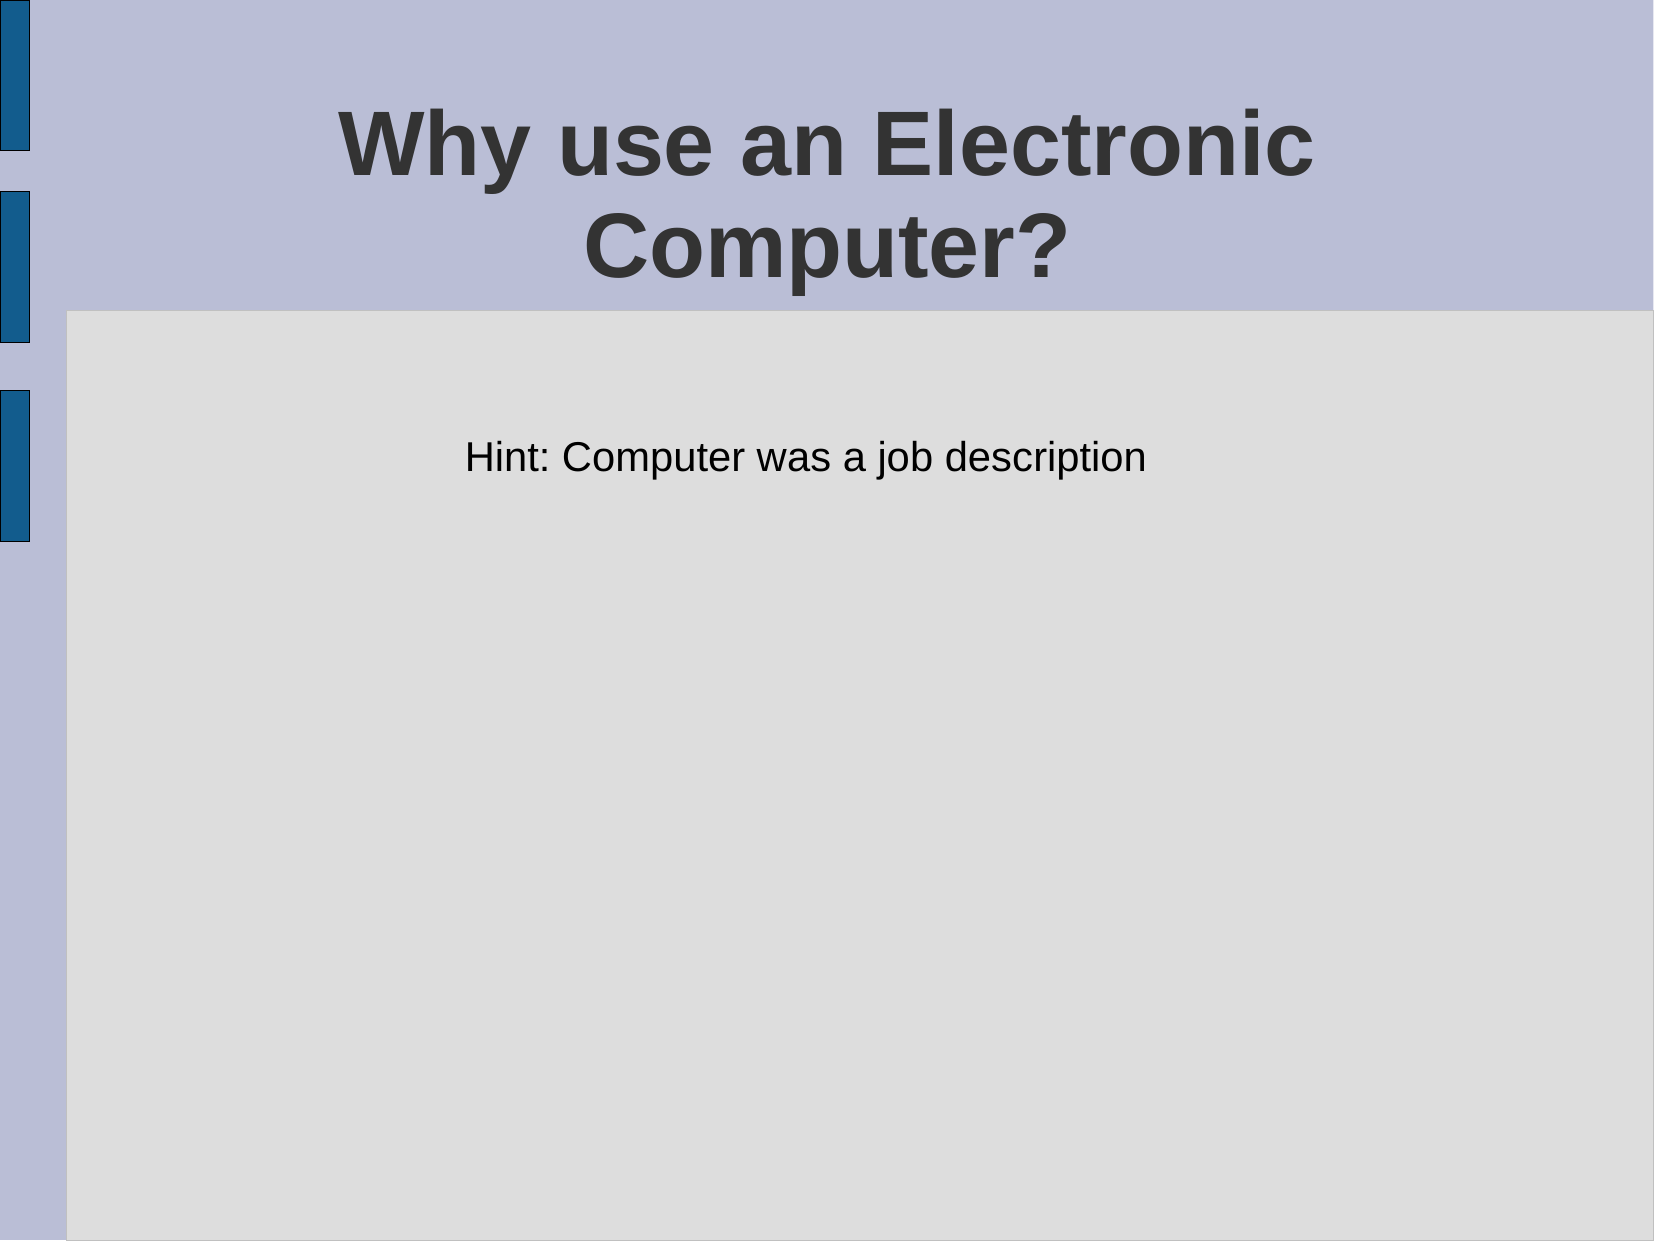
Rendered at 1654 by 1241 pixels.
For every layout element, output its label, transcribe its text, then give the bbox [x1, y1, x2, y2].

text_box Hint: Computer was a job description [450, 425, 1163, 488]
title Why use an Electronic Computer? [121, 91, 1534, 299]
